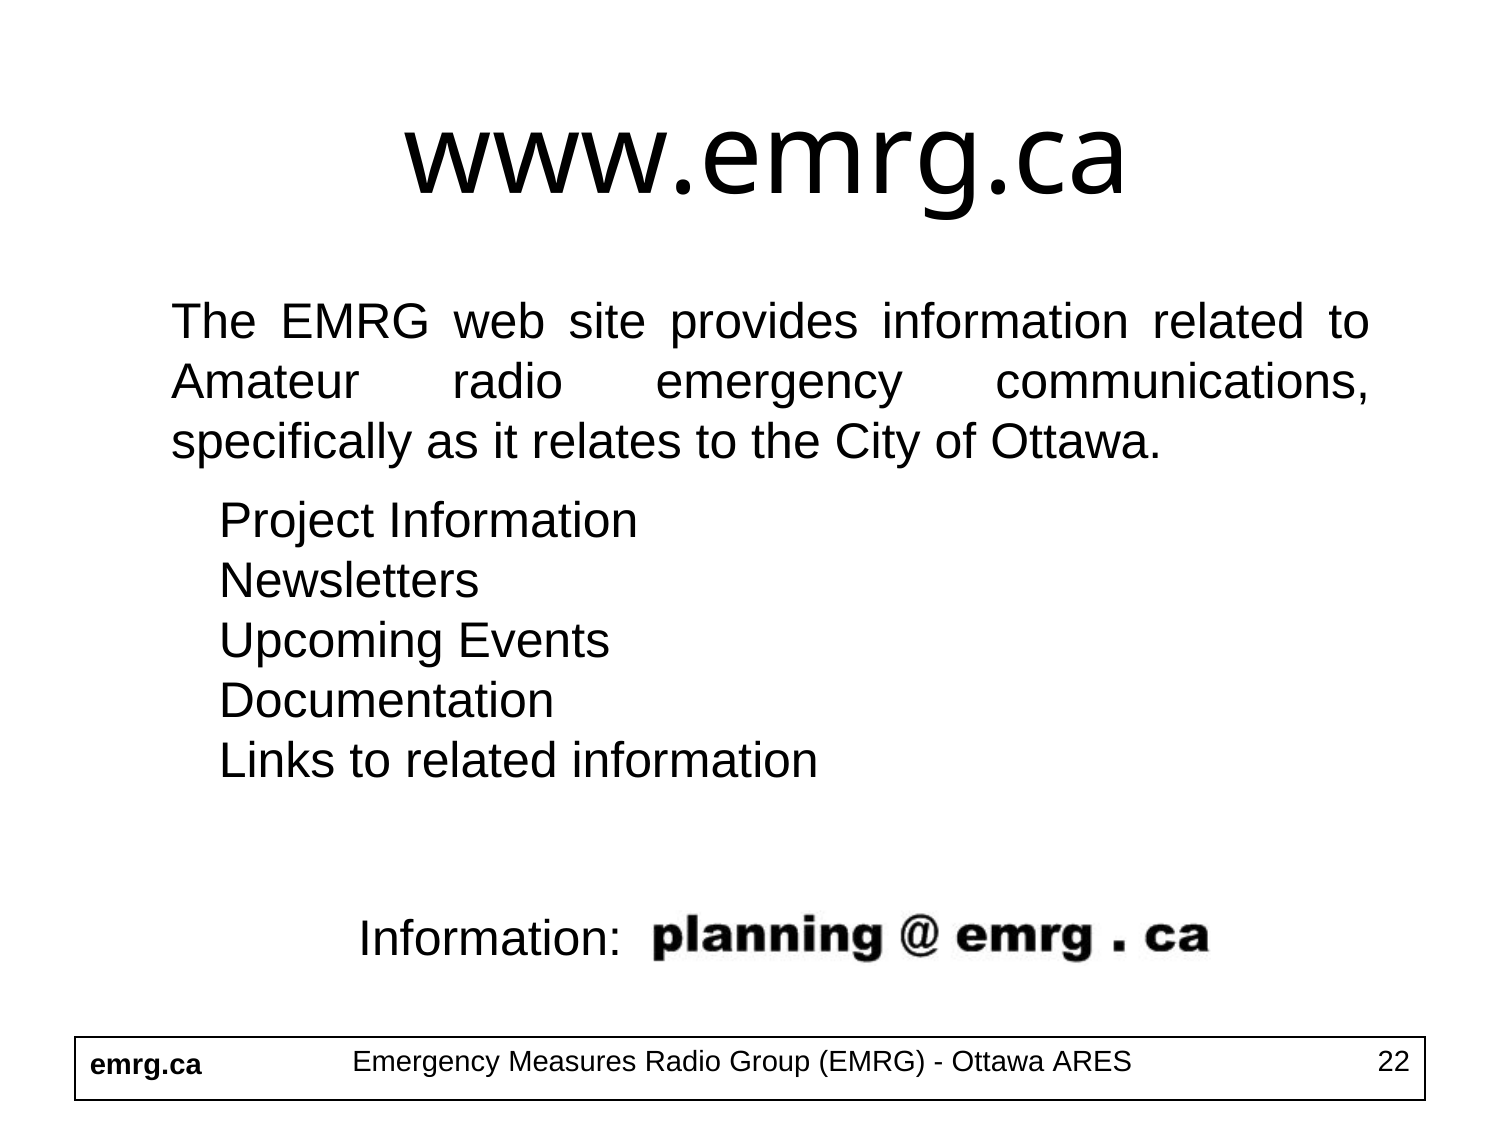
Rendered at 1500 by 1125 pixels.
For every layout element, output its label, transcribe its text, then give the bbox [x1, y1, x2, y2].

text_box Information: [235, 898, 746, 974]
picture [651, 898, 1211, 966]
text_box www.emrg.ca [389, 73, 1147, 225]
text_box The EMRG web site provides information related to Amateur radio emergency communications, specifically as it relates to the City of Ottawa. Project Information Newsletters Upcoming Events Documentation Links to related information [156, 281, 1386, 796]
